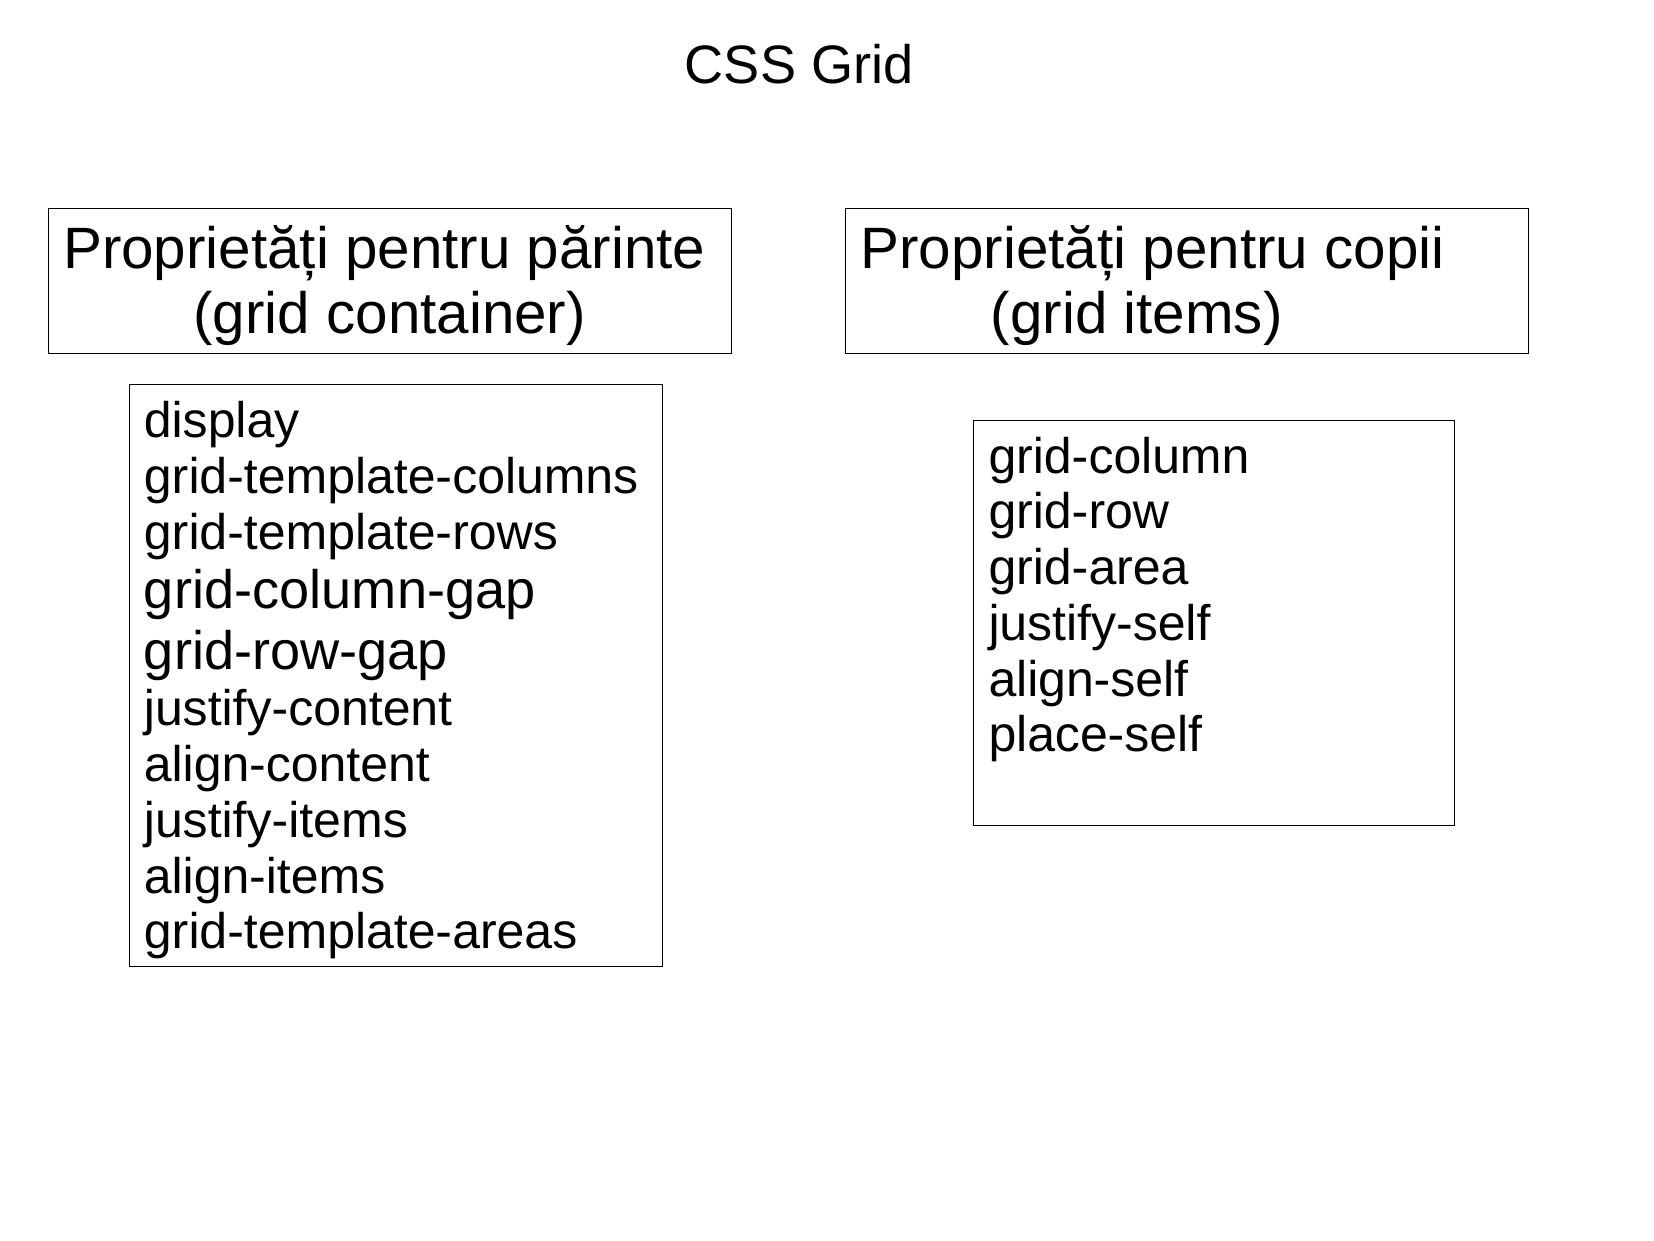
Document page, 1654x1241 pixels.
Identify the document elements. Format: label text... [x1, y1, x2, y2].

text_box Proprietăți pentru copii (grid items) [845, 208, 1529, 354]
text_box CSS Grid [670, 26, 1000, 163]
text_box grid-column grid-row grid-area justify-self align-self place-self [973, 420, 1455, 826]
text_box display grid-template-columns grid-template-rows grid-column-gap grid-row-gap justify-content align-content justify-items align-items grid-template-areas [129, 384, 663, 967]
text_box Proprietăți pentru părinte (grid container) [48, 208, 732, 354]
